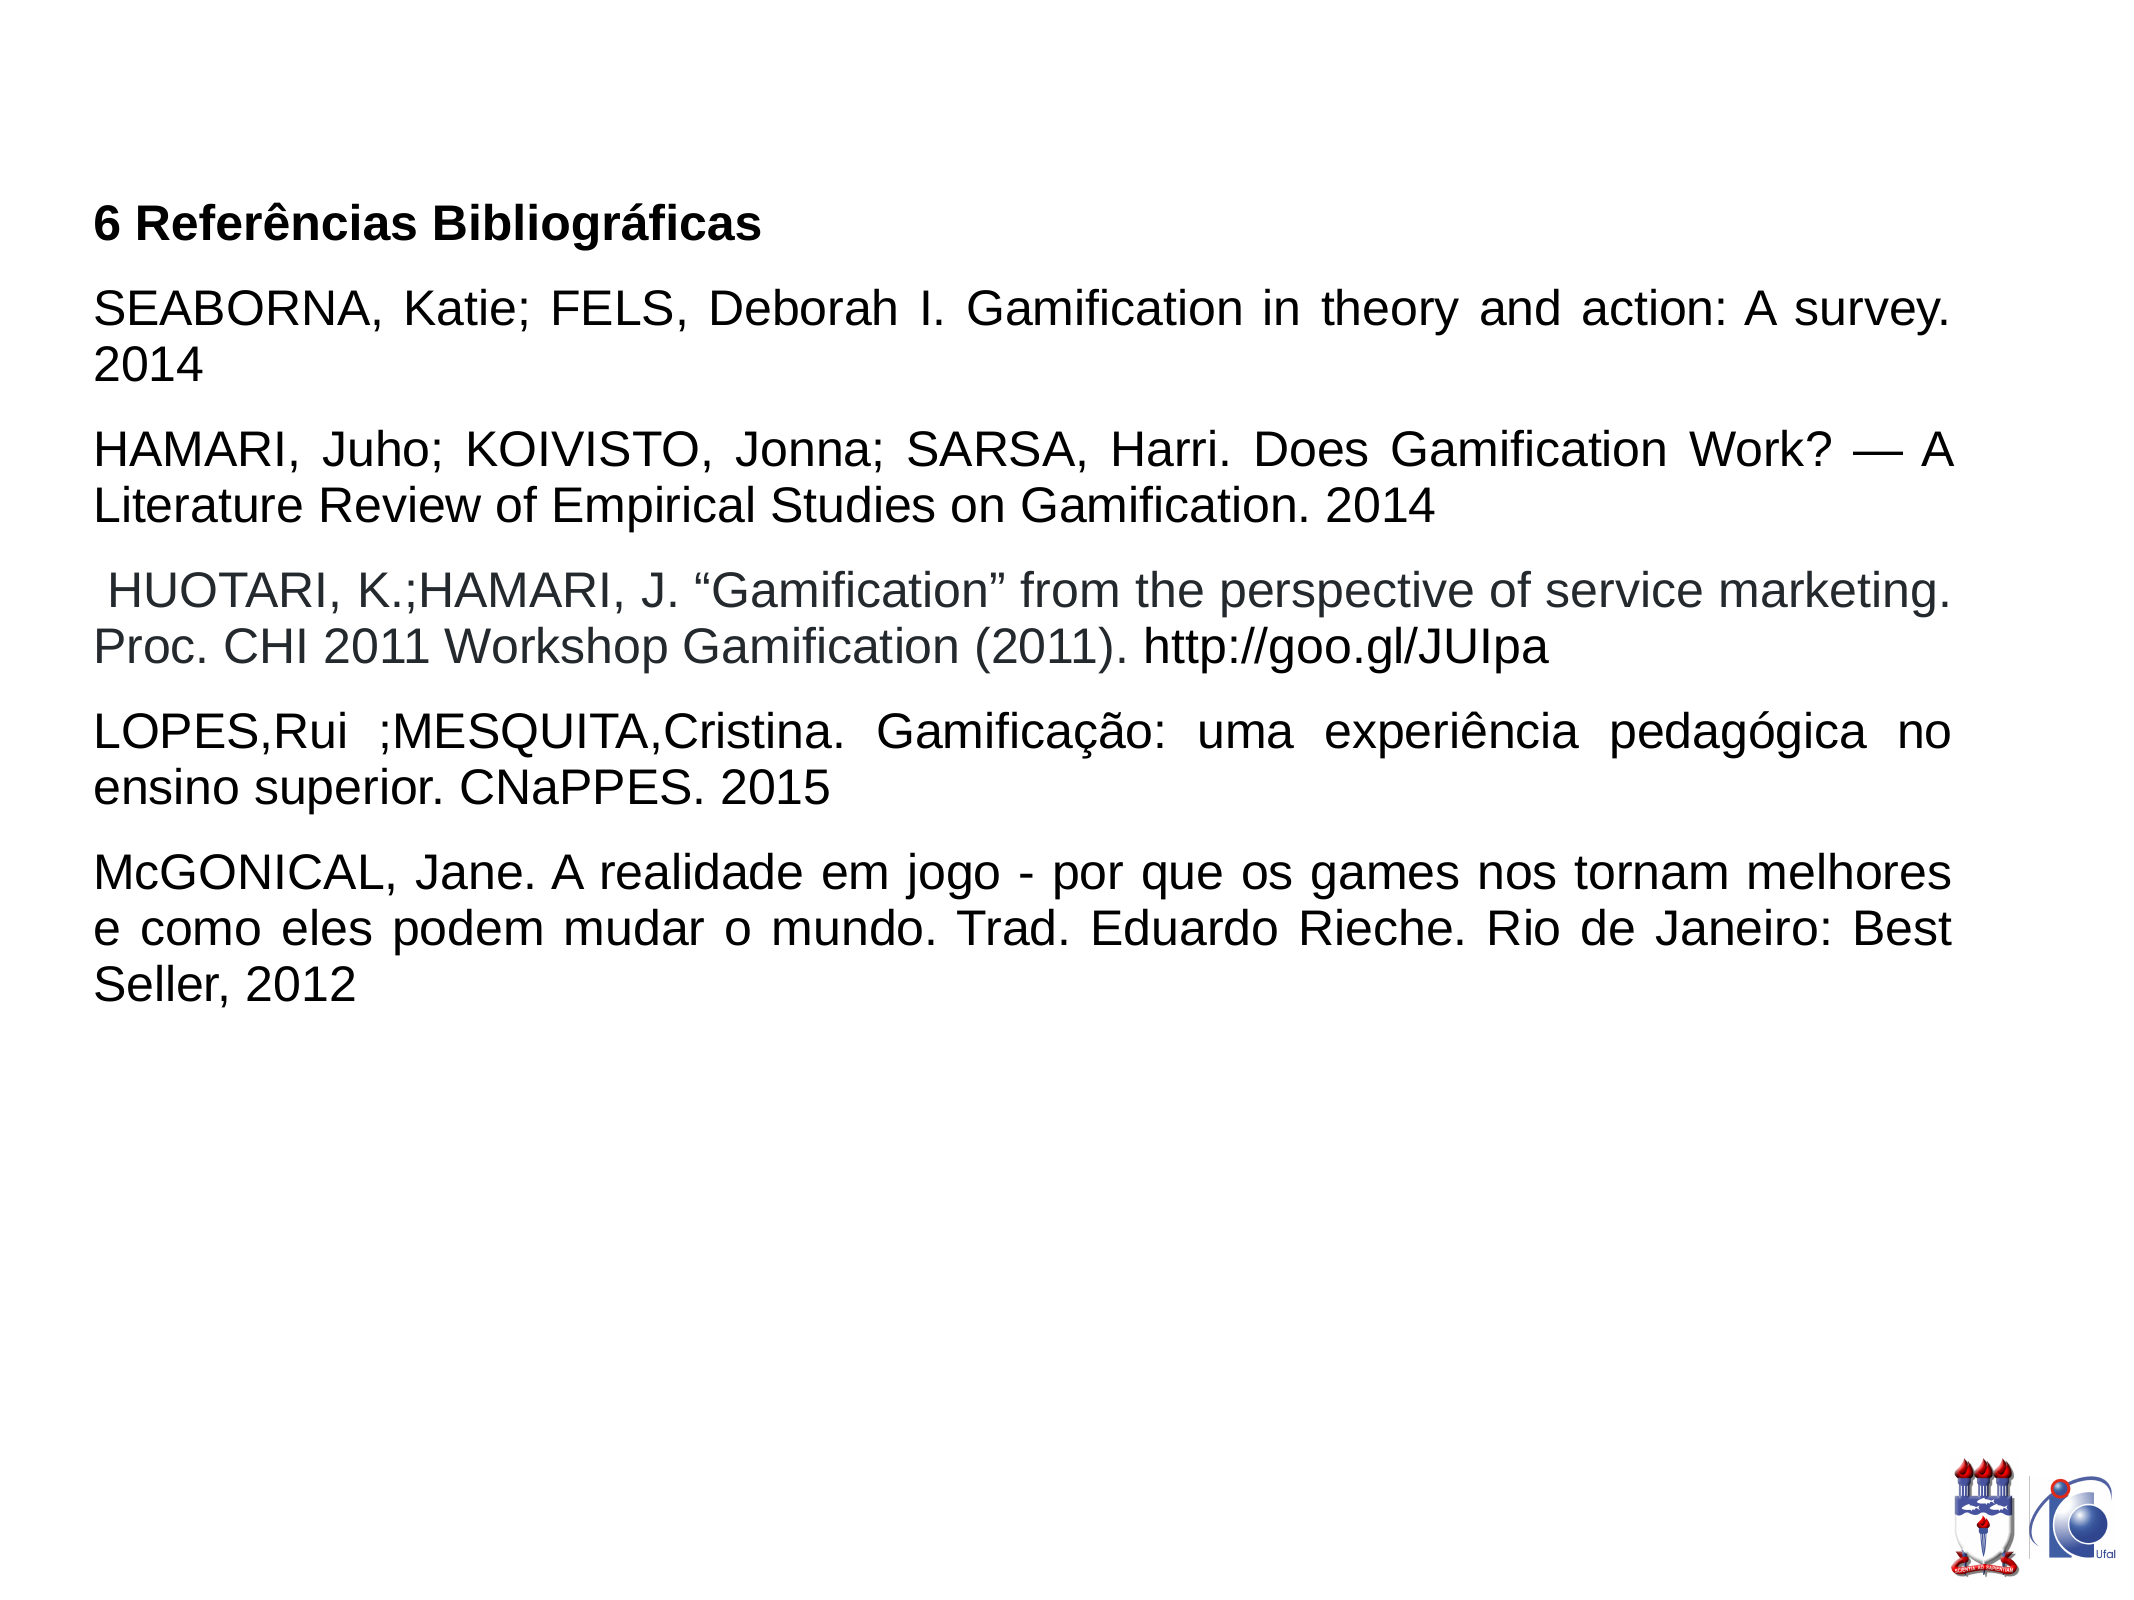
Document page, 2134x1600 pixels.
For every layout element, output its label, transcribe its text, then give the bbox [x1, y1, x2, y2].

list 6 Referências Bibliográficas SEABORNA, Katie; FELS, Deborah I. Gamiﬁcation in theory and action: A survey. 2014 HAMARI, Juho; KOIVISTO, Jonna; SARSA, Harri. Does Gamification Work? — A Literature Review of Empirical Studies on Gamification. 2014 HUOTARI, K.;HAMARI, J. “Gamification” from the perspective of service marketing. Proc. CHI 2011 Workshop Gamification (2011). http://goo.gl/JUIpa LOPES,Rui ;MESQUITA,Cristina. Gamificação: uma experiência pedagógica no ensino superior. CNaPPES. 2015 McGONICAL, Jane. A realidade em jogo - por que os games nos tornam melhores e como eles podem mudar o mundo. Trad. Eduardo Rieche. Rio de Janeiro: Best Seller, 2012 [93, 109, 1954, 1301]
picture [2028, 1476, 2116, 1559]
picture [1948, 1456, 2020, 1579]
